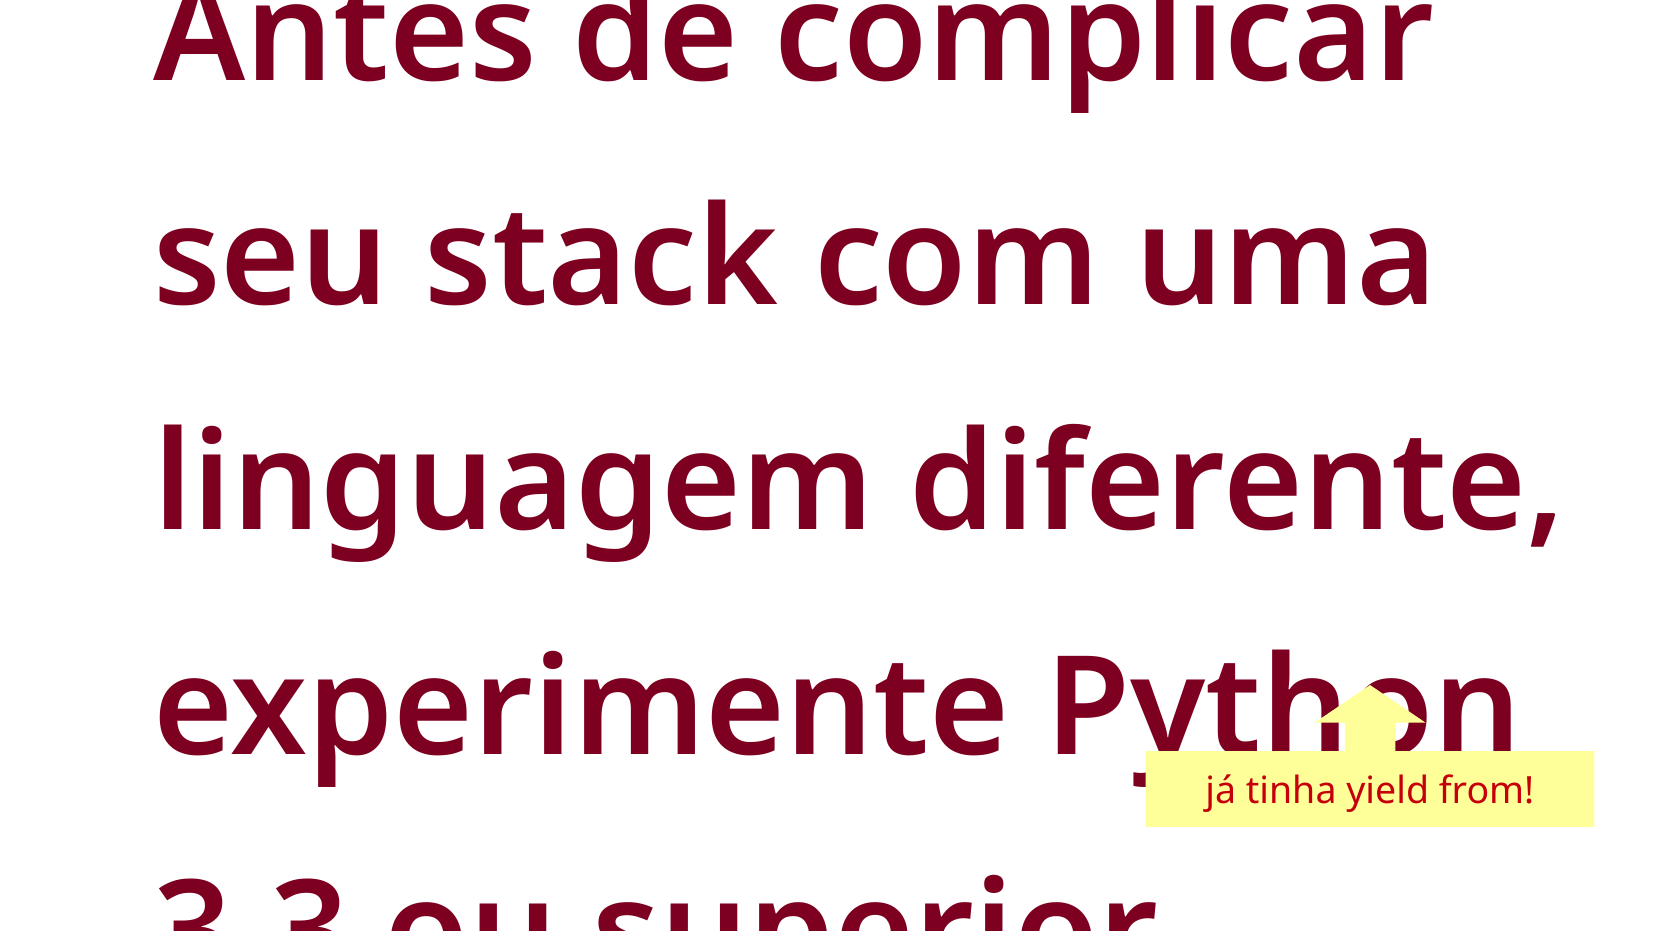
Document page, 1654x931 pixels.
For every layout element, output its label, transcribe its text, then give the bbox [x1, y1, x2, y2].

title Antes de complicar seu stack com uma linguagem diferente, experimente Python 3.3 ou superior [153, 59, 1583, 856]
text_box já tinha yield from! [1145, 685, 1595, 827]
